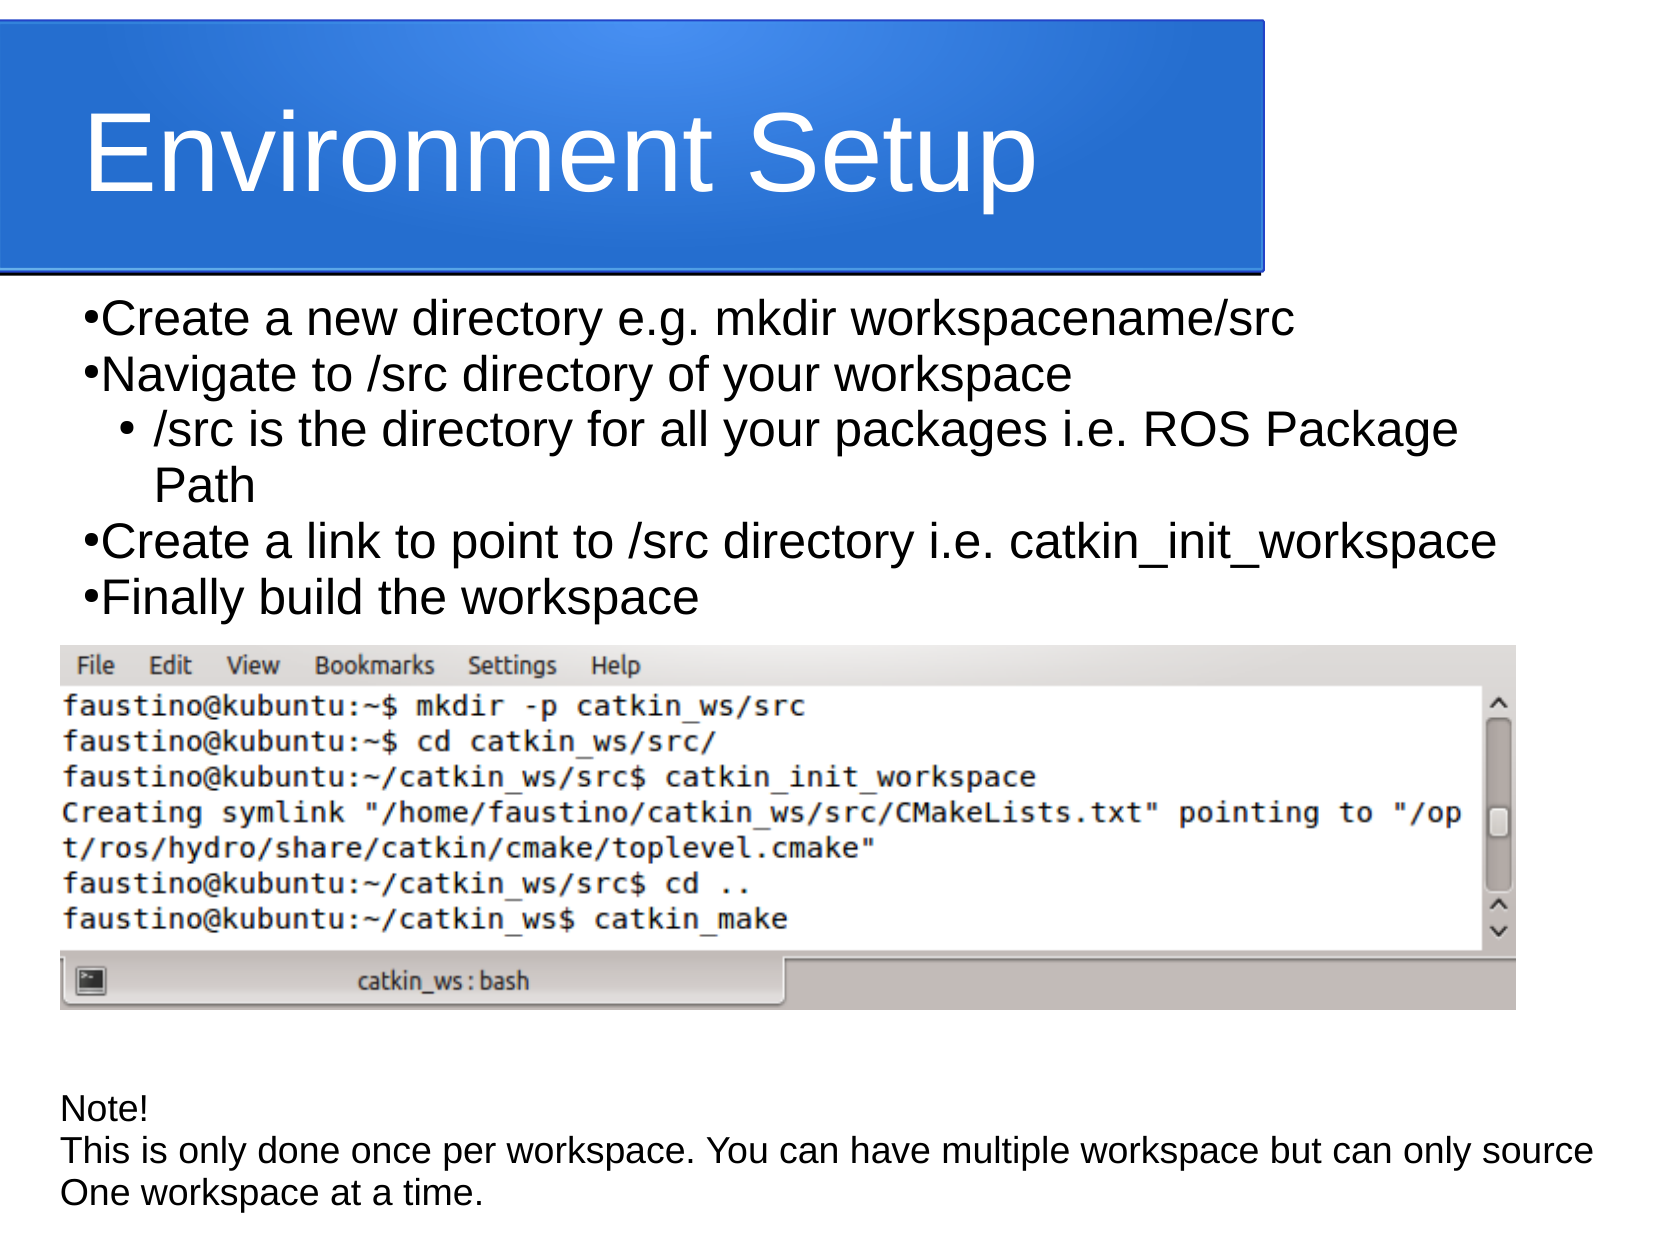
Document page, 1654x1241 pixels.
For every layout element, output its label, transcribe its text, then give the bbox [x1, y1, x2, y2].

picture [60, 645, 82, 1010]
text_box Note! This is only done once per workspace. You can have multiple workspace but can only source One workspace at a time. [45, 1080, 1621, 1221]
subtitle Create a new directory e.g. mkdir workspacename/src Navigate to /src directory of your workspace /src is the directory for all your packages i.e. ROS Package Path Create a link to point to /src directory i.e. catkin_init_workspace Finally build the workspace [82, 290, 1538, 1010]
title Environment Setup [82, 49, 1250, 257]
